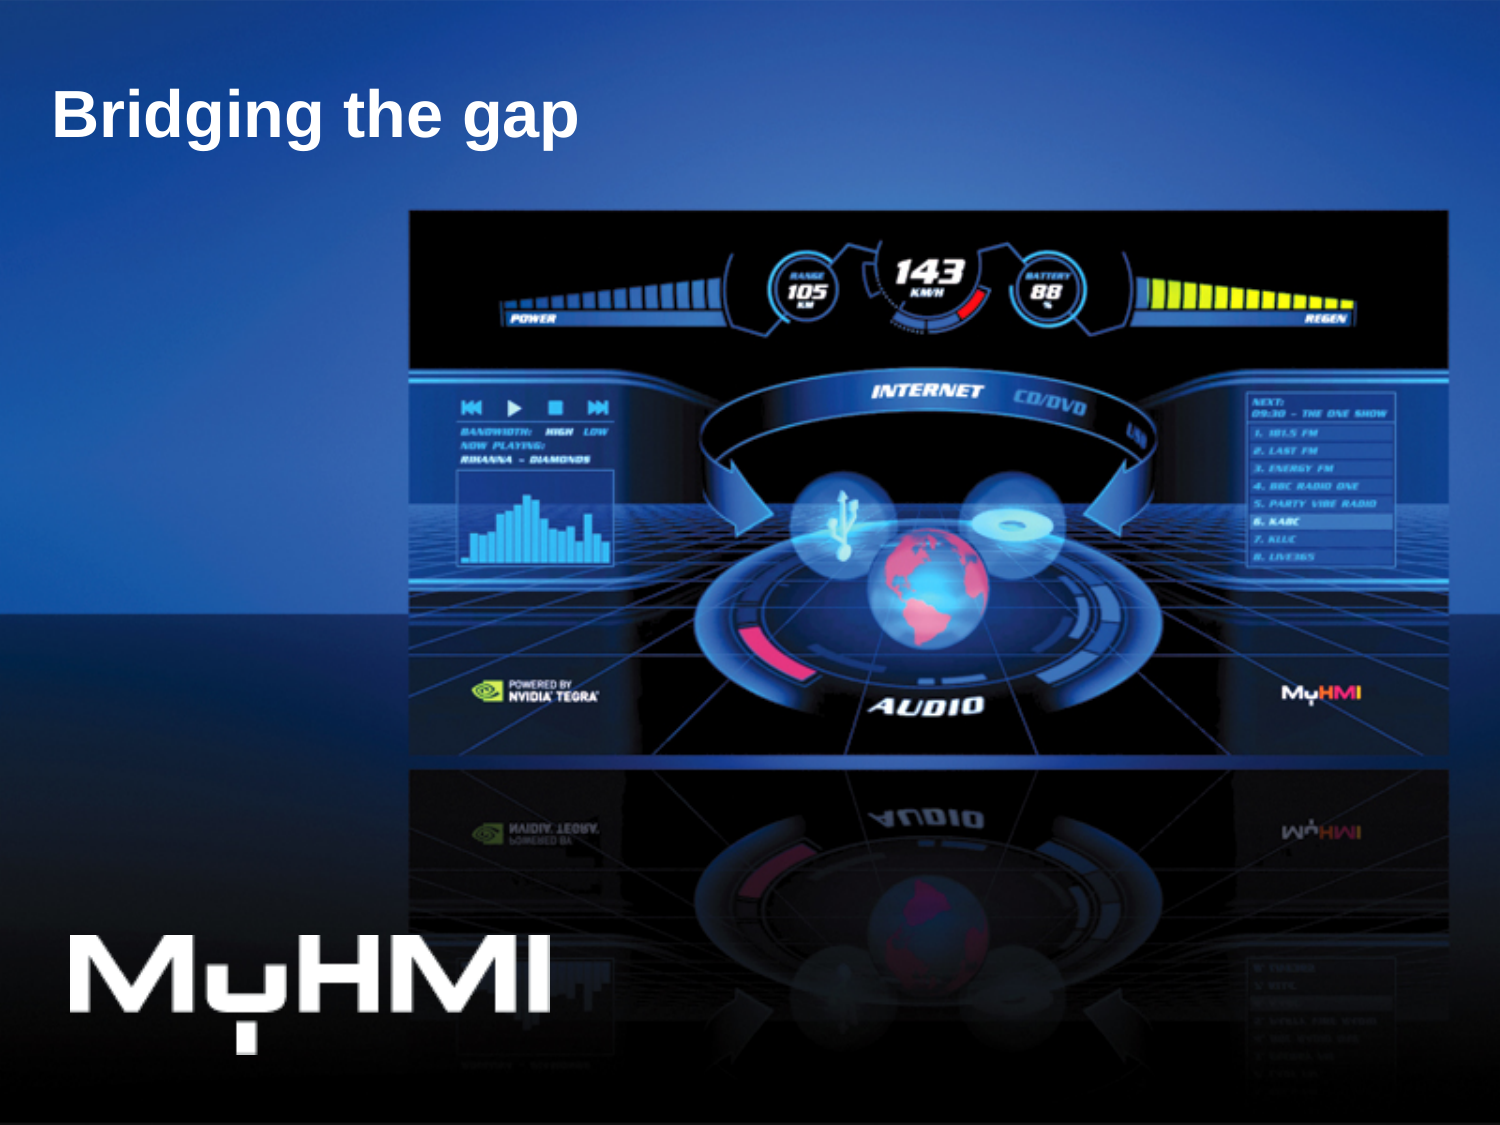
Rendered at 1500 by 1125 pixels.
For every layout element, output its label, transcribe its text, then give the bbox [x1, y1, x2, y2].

picture [0, 0, 1500, 1125]
text_box Bridging the gap [51, 70, 1447, 246]
